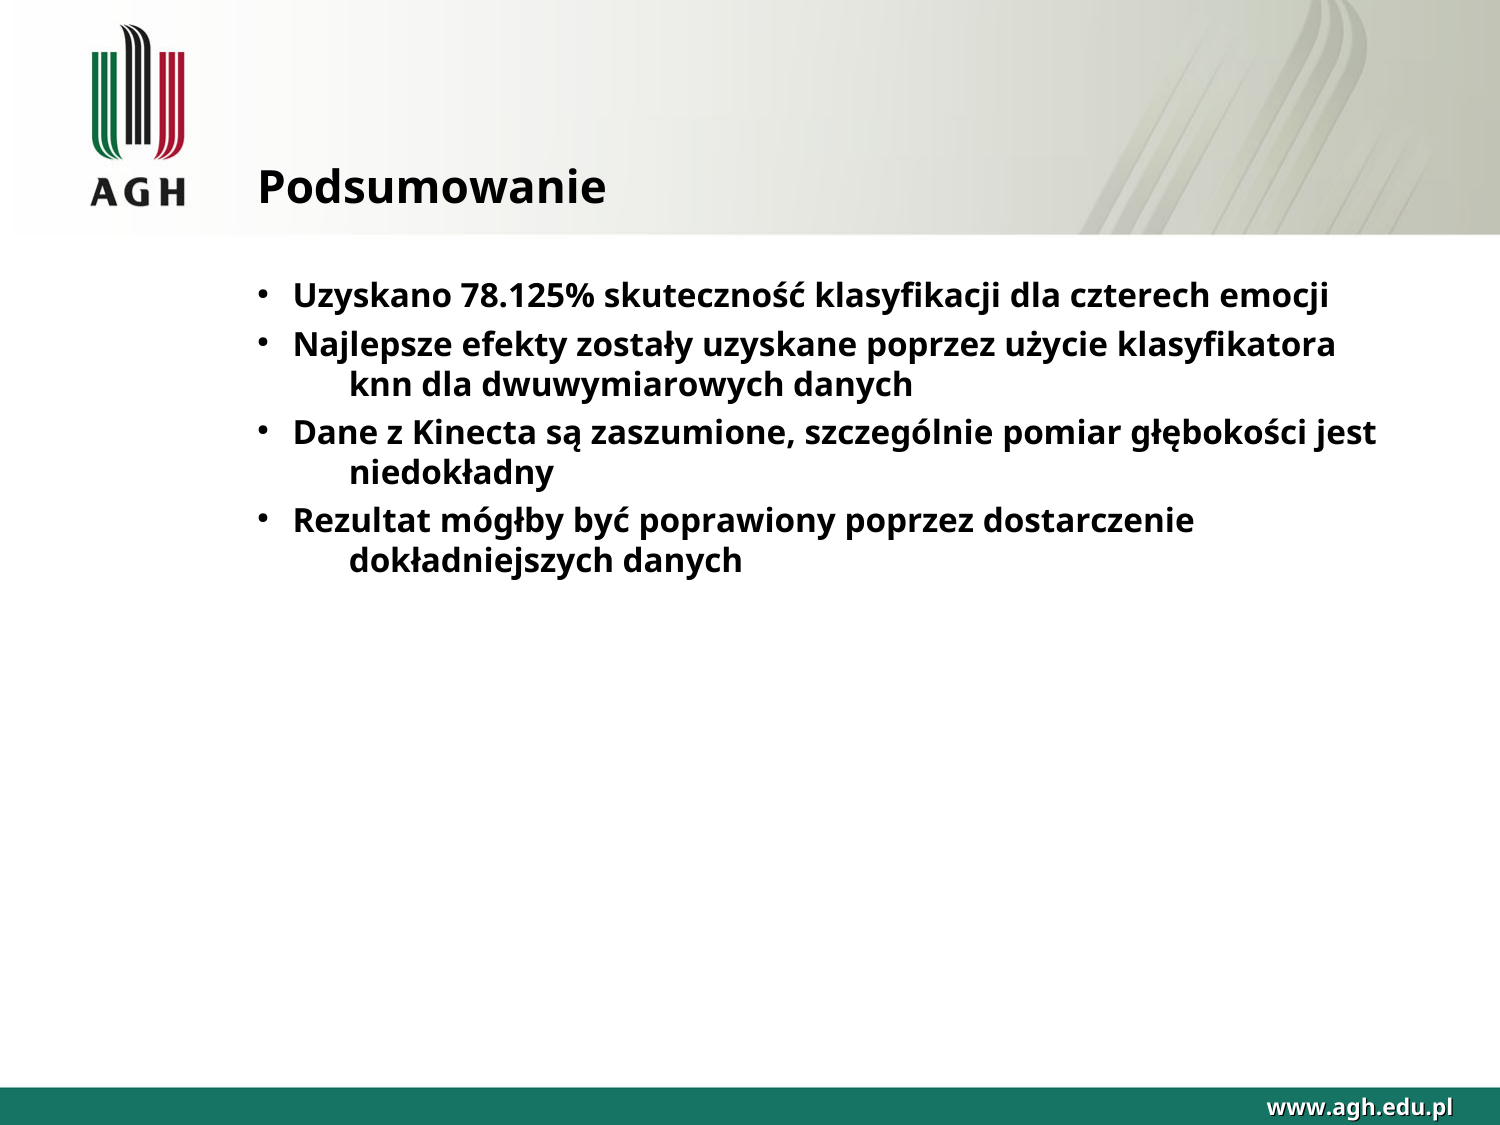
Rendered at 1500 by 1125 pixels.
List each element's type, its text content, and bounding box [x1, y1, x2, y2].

list Uzyskano 78.125% skuteczność klasyfikacji dla czterech emocji Najlepsze efekty zostały uzyskane poprzez użycie klasyfikatora knn dla dwuwymiarowych danych Dane z Kinecta są zaszumione, szczególnie pomiar głębokości jest niedokładny Rezultat mógłby być poprawiony poprzez dostarczenie dokładniejszych danych [242, 267, 1425, 1005]
picture [0, 0, 1500, 1125]
text_box www.agh.edu.pl [1251, 1084, 1500, 1125]
title Podsumowanie [242, 137, 1425, 233]
